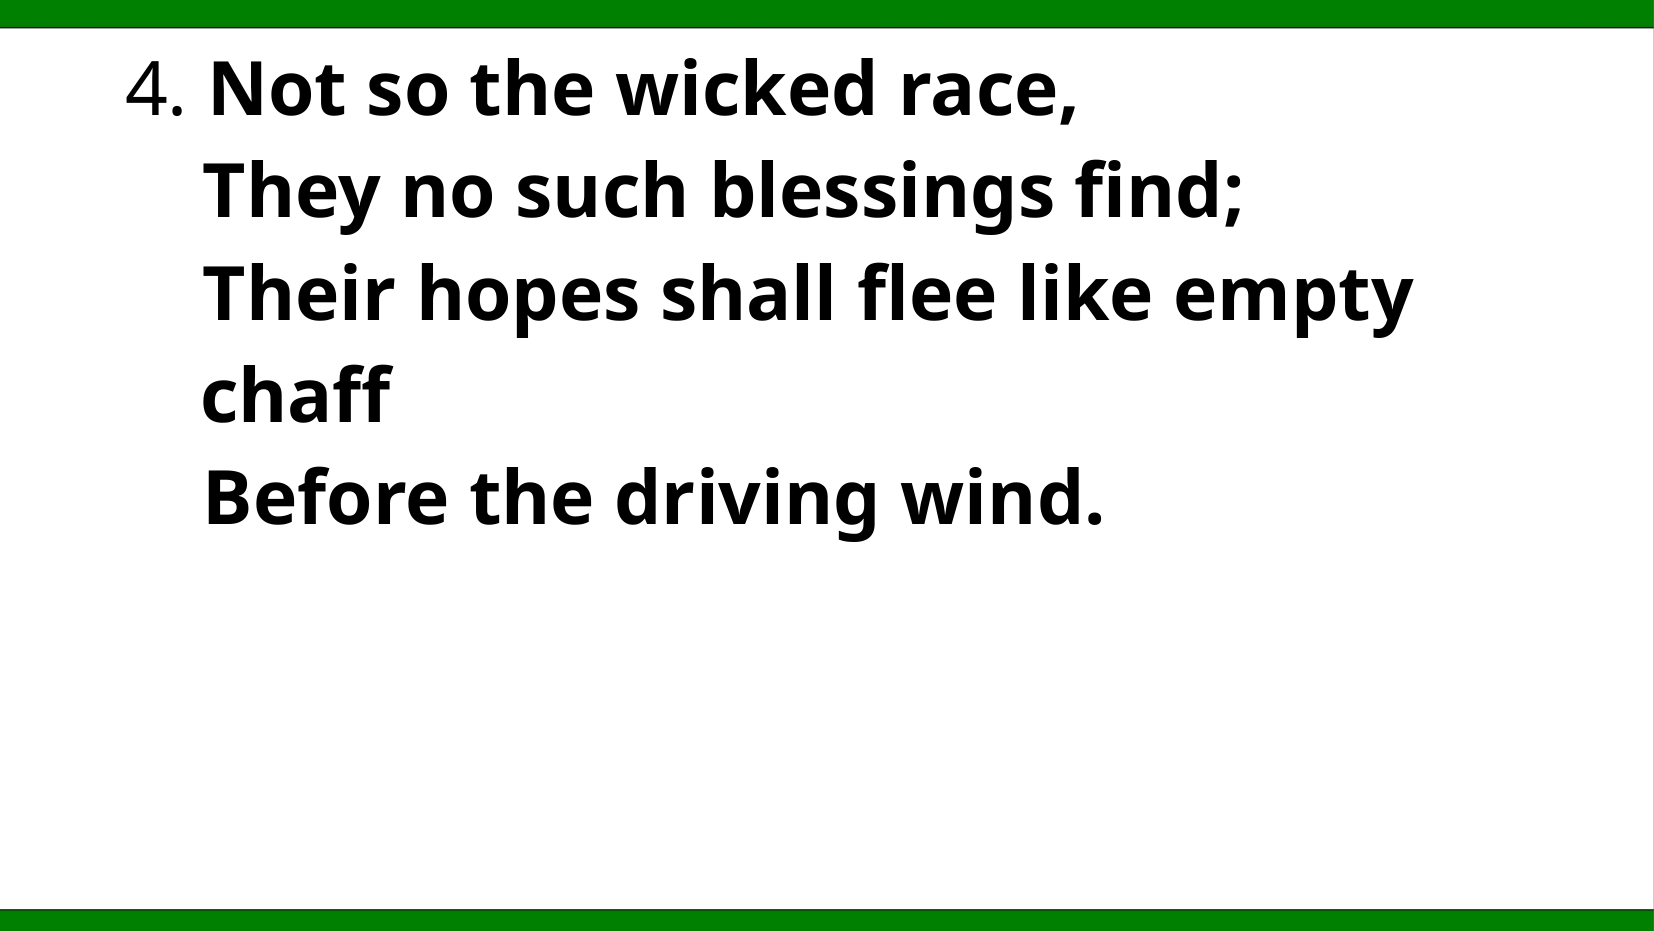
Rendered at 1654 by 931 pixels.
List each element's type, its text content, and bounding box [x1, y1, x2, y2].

picture [0, 0, 1654, 931]
text_box 4. Not so the wicked race, They no such blessings find; Their hopes shall flee like empty chaff Before the driving wind. [110, 27, 1566, 442]
